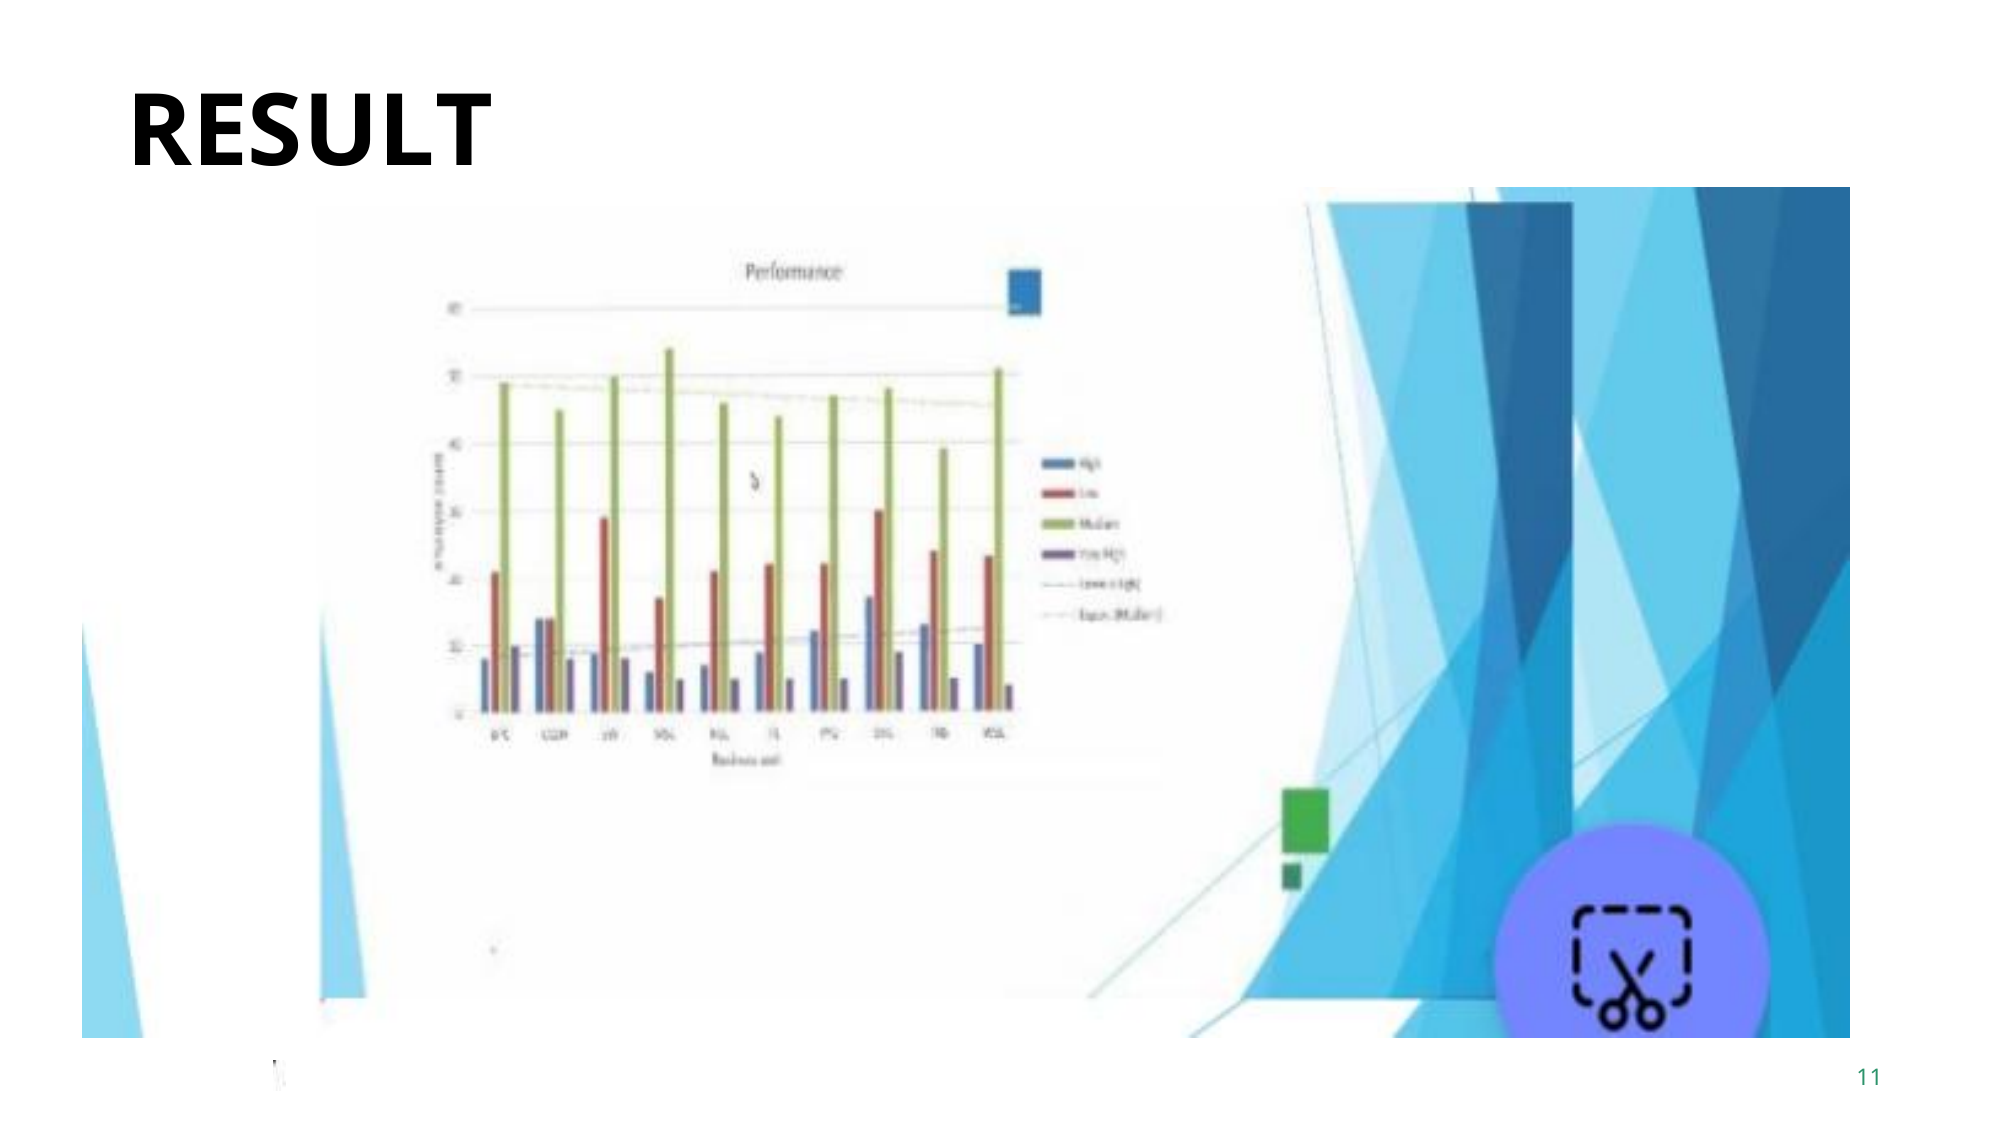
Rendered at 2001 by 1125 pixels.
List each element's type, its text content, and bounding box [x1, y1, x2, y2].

text_box 11 [1849, 1061, 1888, 1094]
title RESULTS [123, 63, 524, 187]
picture [273, 1060, 286, 1091]
picture [82, 187, 1850, 1038]
